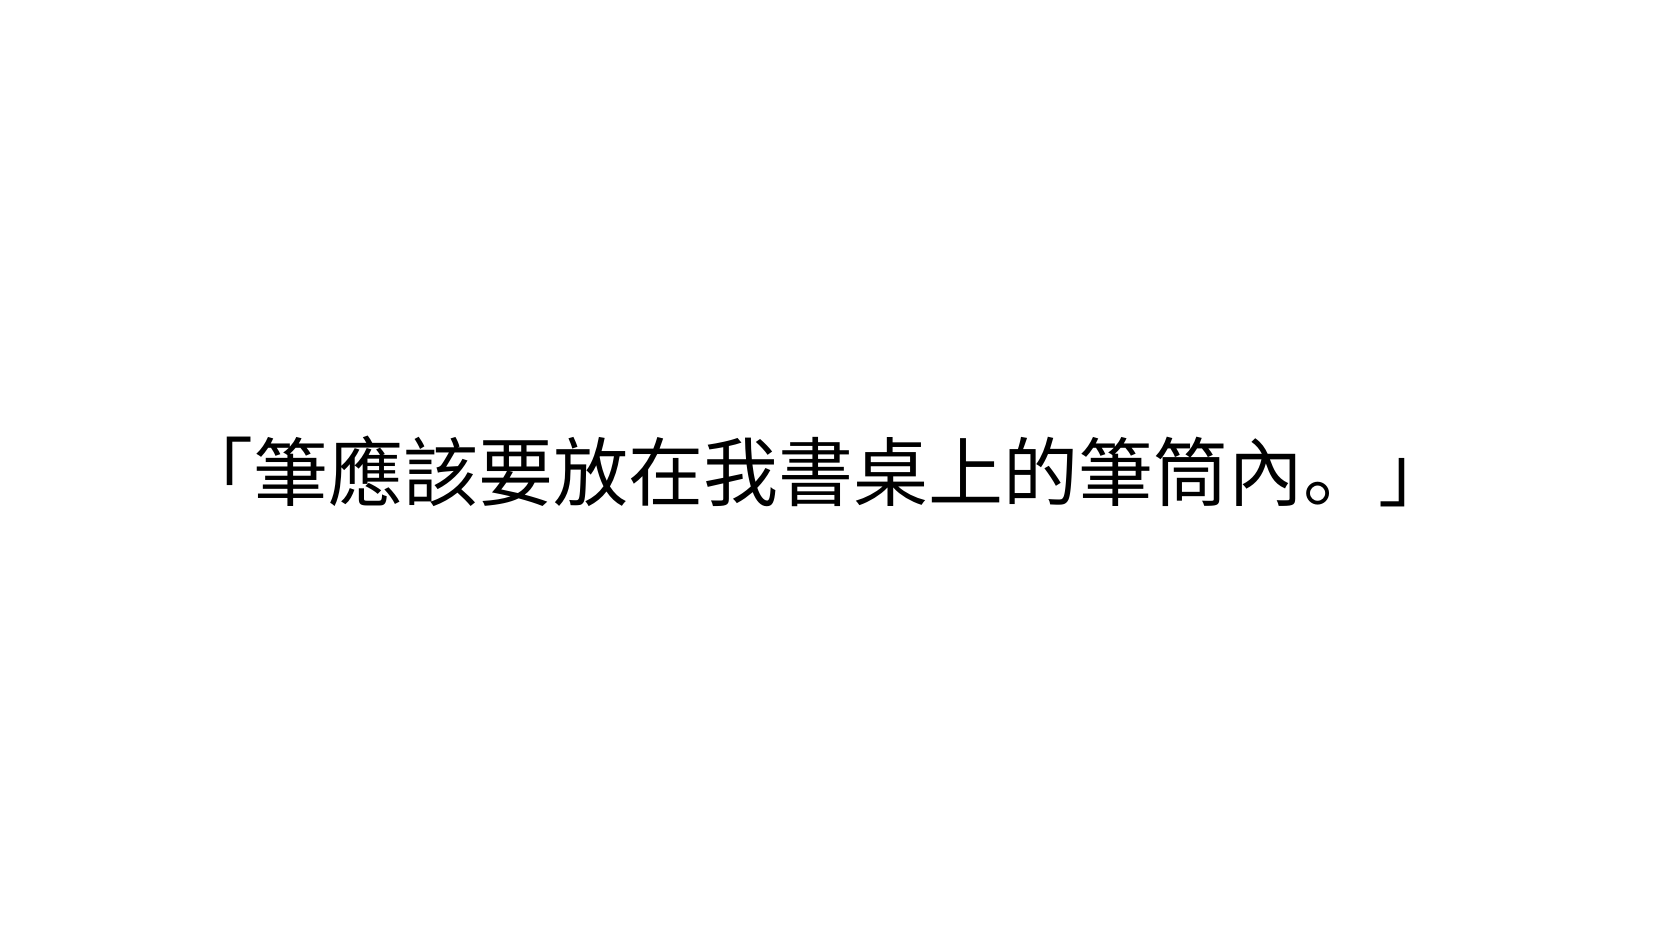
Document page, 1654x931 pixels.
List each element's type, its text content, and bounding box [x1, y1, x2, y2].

title 「筆應該要放在我書桌上的筆筒內。」 [71, 390, 1561, 546]
